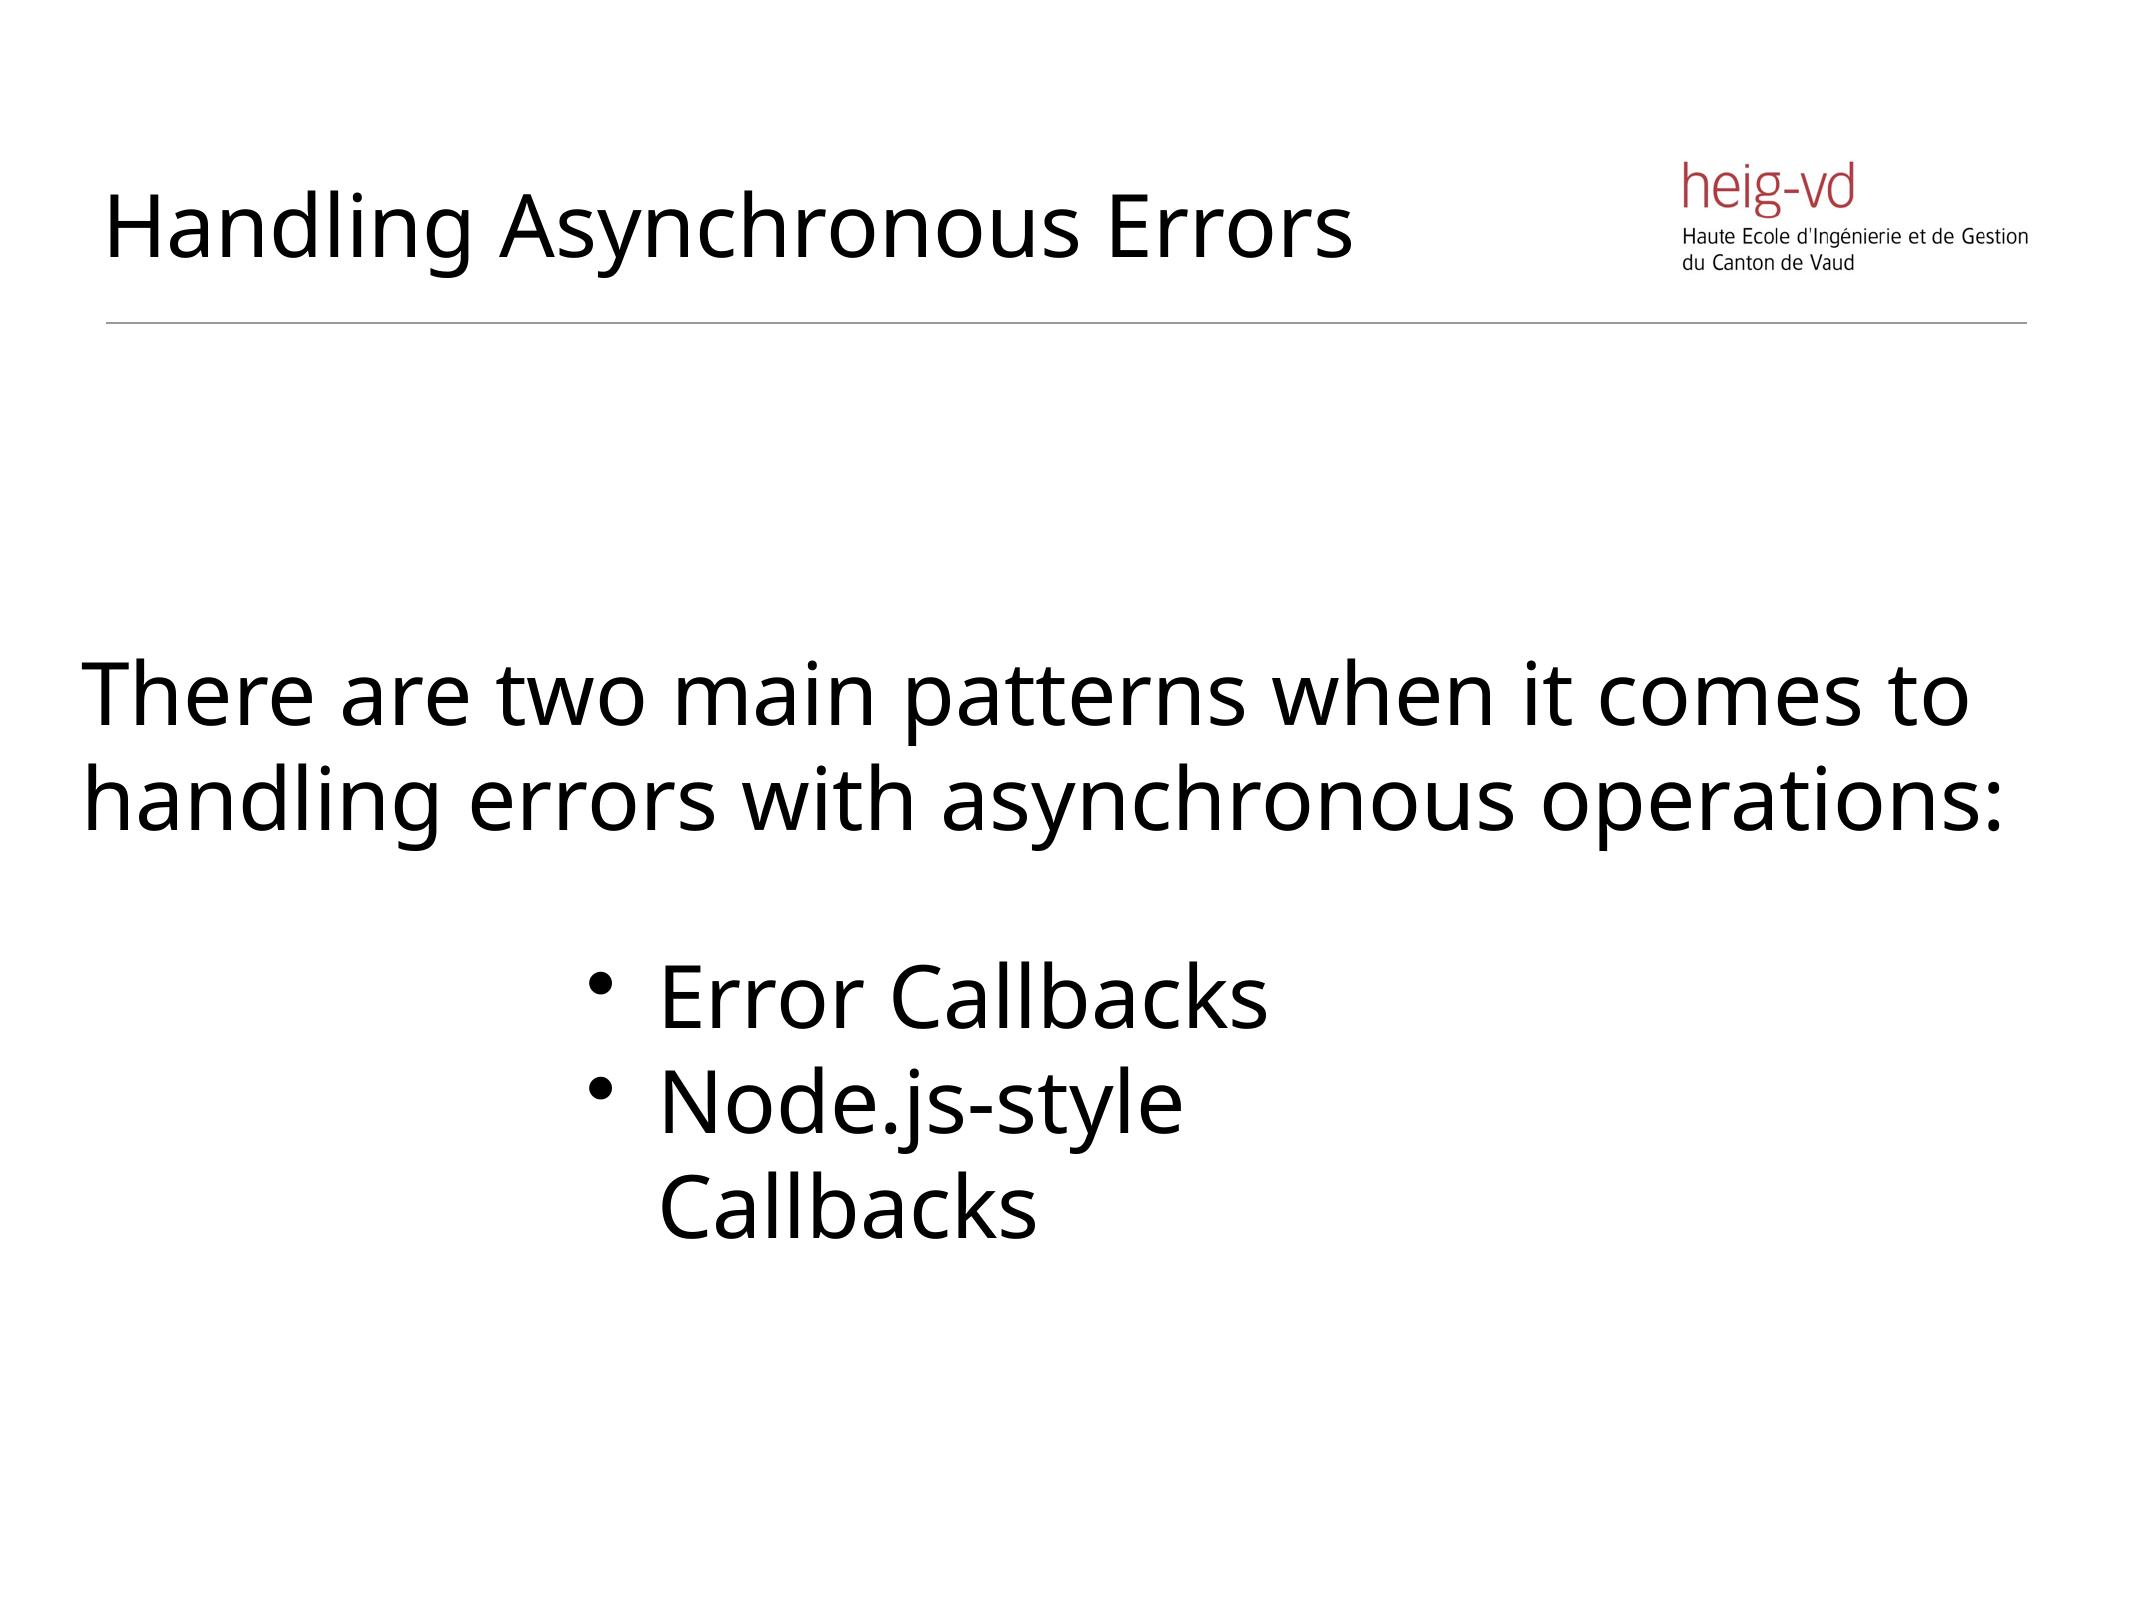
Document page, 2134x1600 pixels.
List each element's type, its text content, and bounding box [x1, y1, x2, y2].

title Handling Asynchronous Errors [93, 54, 2040, 284]
text_box There are two main patterns when it comes to handling errors with asynchronous operations: [72, 629, 2061, 857]
text_box Error Callbacks Node.js-style Callbacks [578, 932, 1556, 1265]
